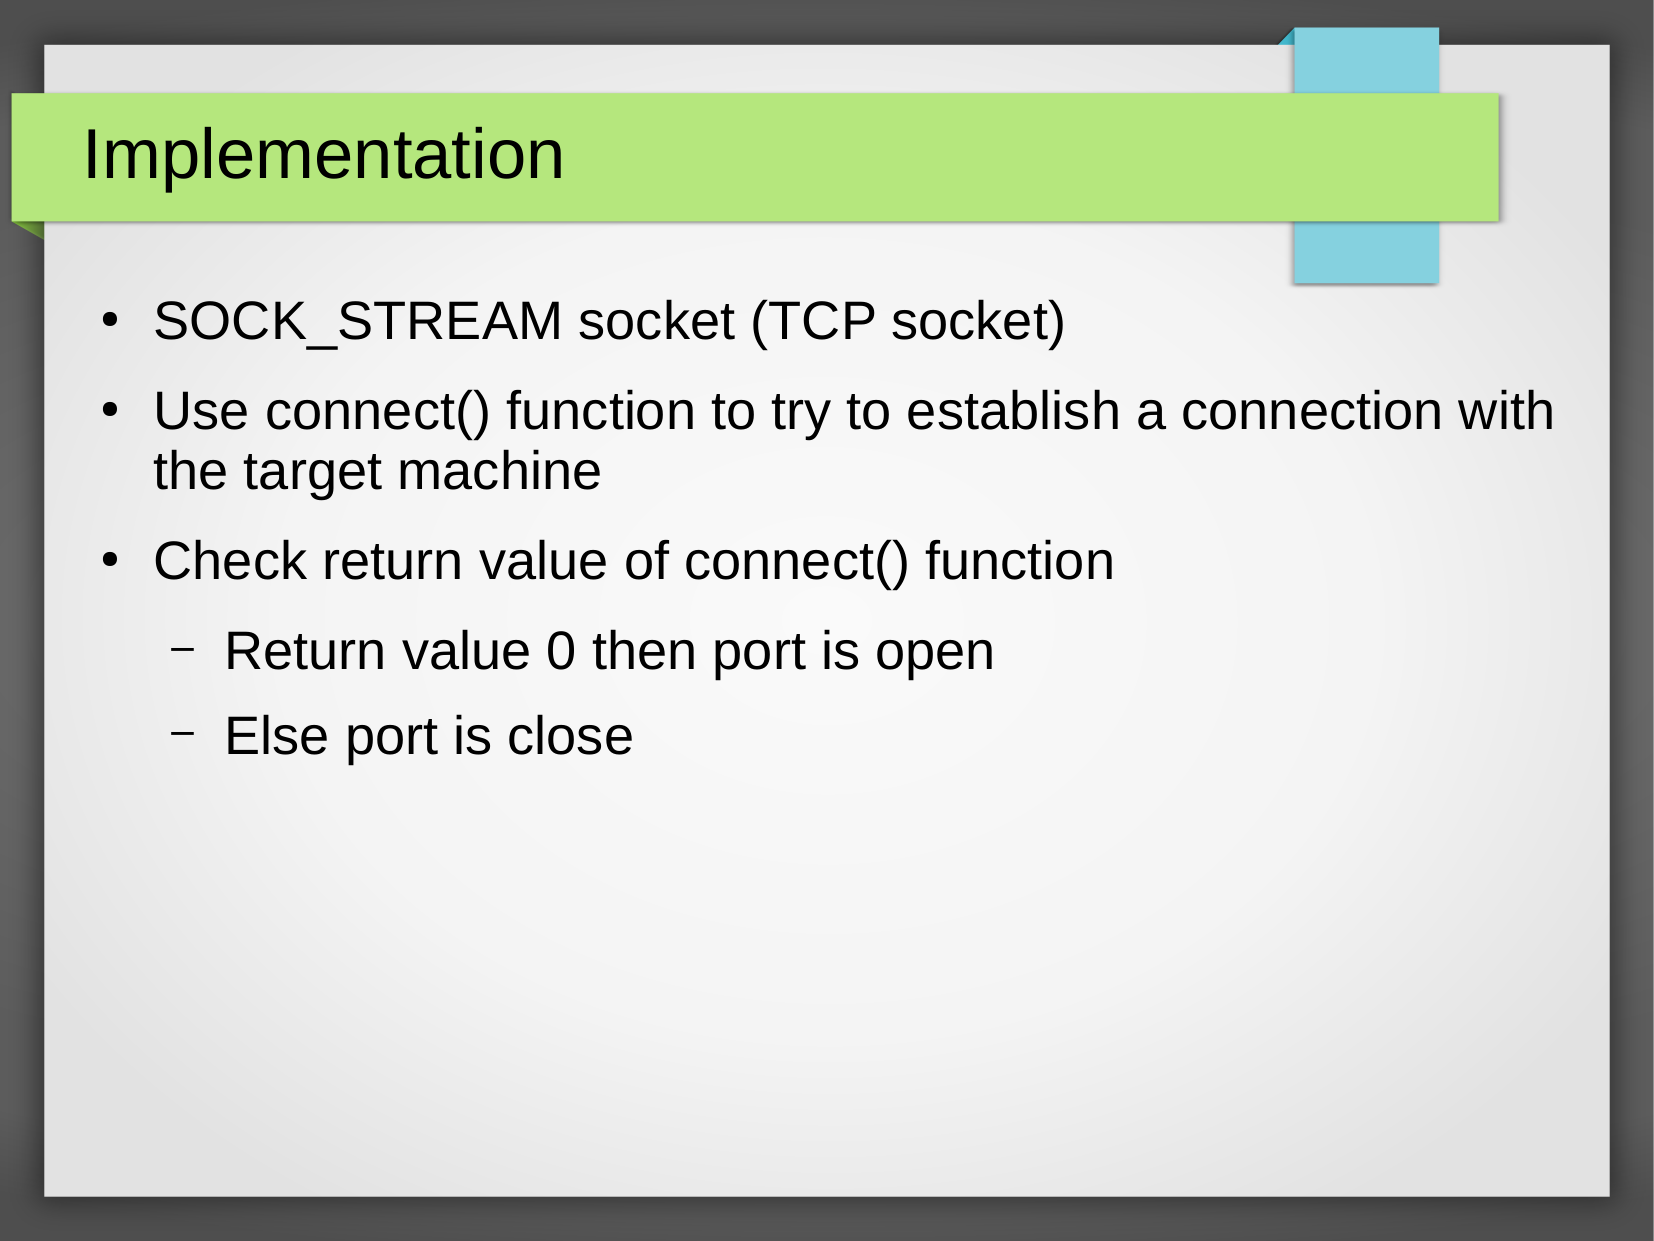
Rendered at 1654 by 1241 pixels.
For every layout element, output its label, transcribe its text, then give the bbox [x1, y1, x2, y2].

picture [0, 0, 1654, 1241]
list SOCK_STREAM socket (TCP socket) Use connect() function to try to establish a connection with the target machine Check return value of connect() function Return value 0 then port is open Else port is close [82, 290, 1571, 1010]
title Implementation [82, 94, 1264, 213]
